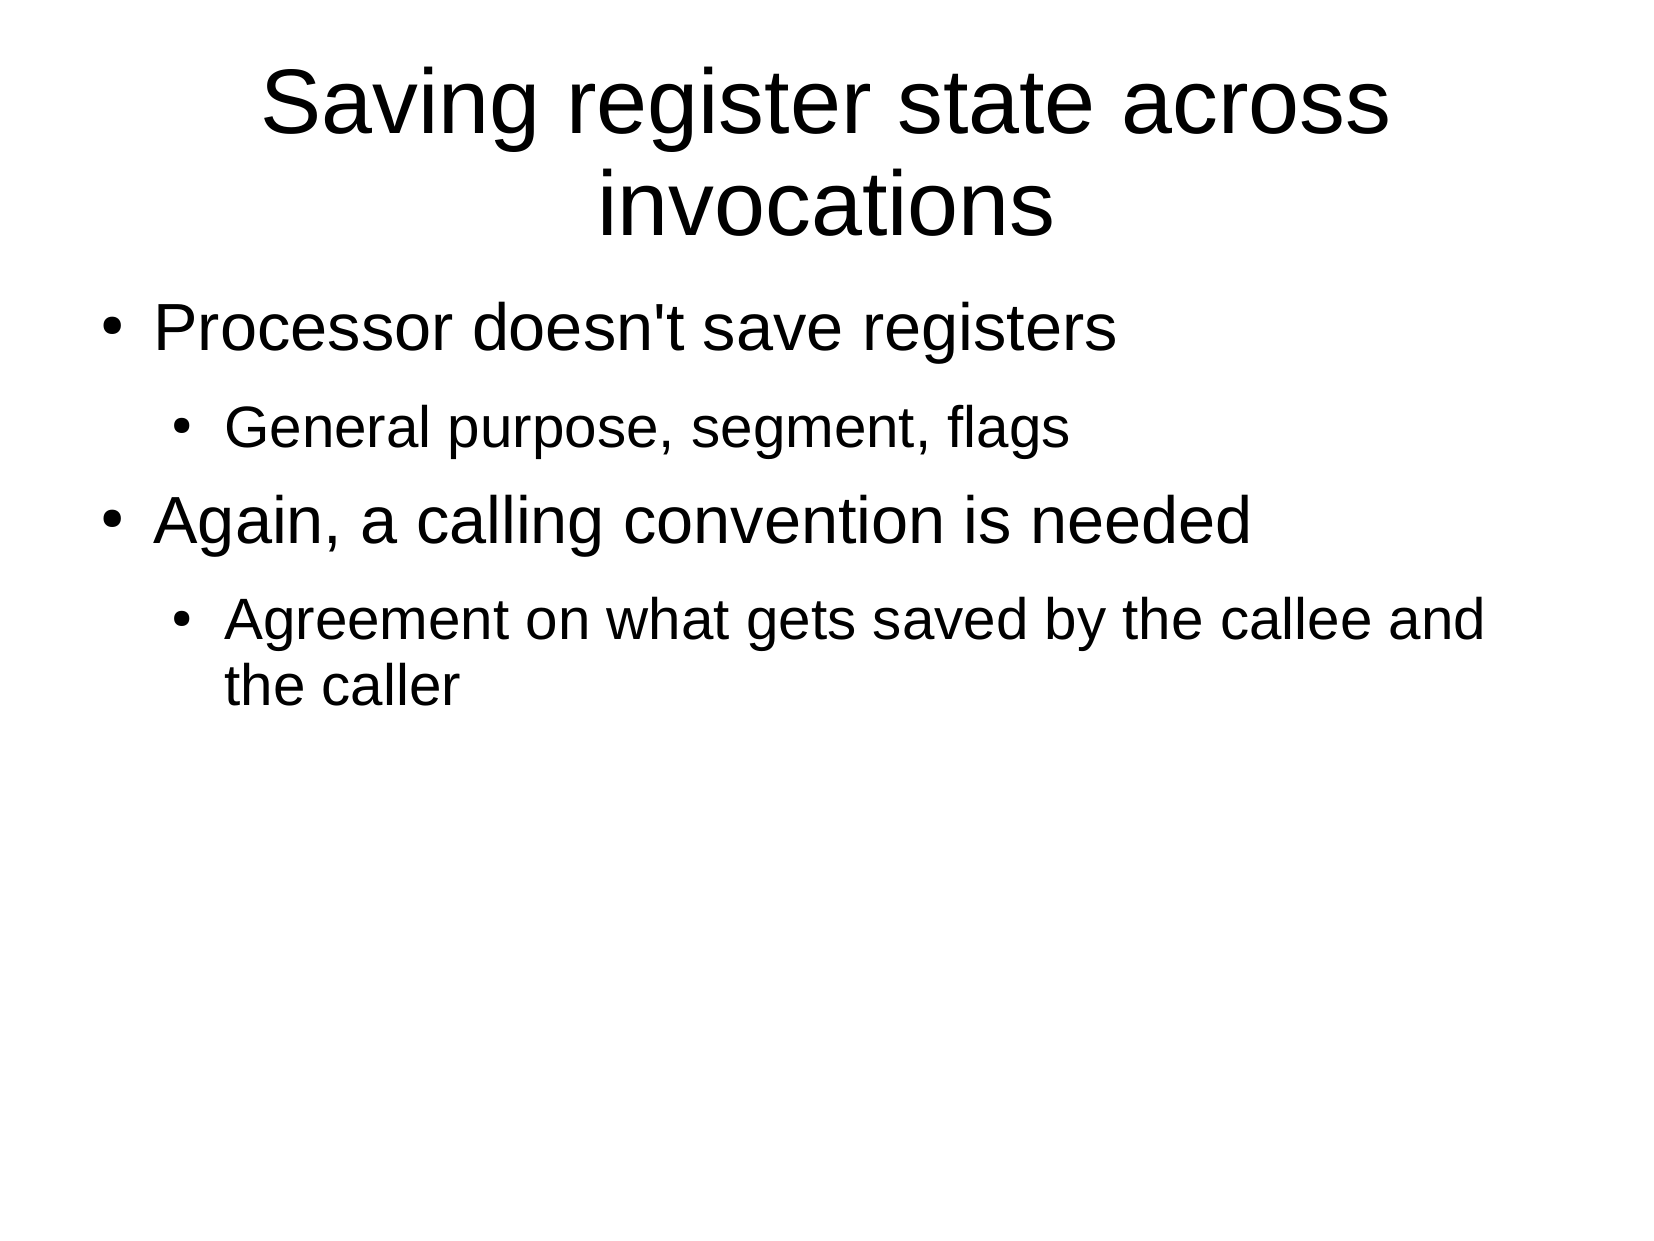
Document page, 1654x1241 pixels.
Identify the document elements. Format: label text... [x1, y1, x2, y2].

title Saving register state across invocations [82, 49, 1571, 257]
list Processor doesn't save registers General purpose, segment, flags Again, a calling convention is needed Agreement on what gets saved by the callee and the caller [82, 290, 1571, 1010]
